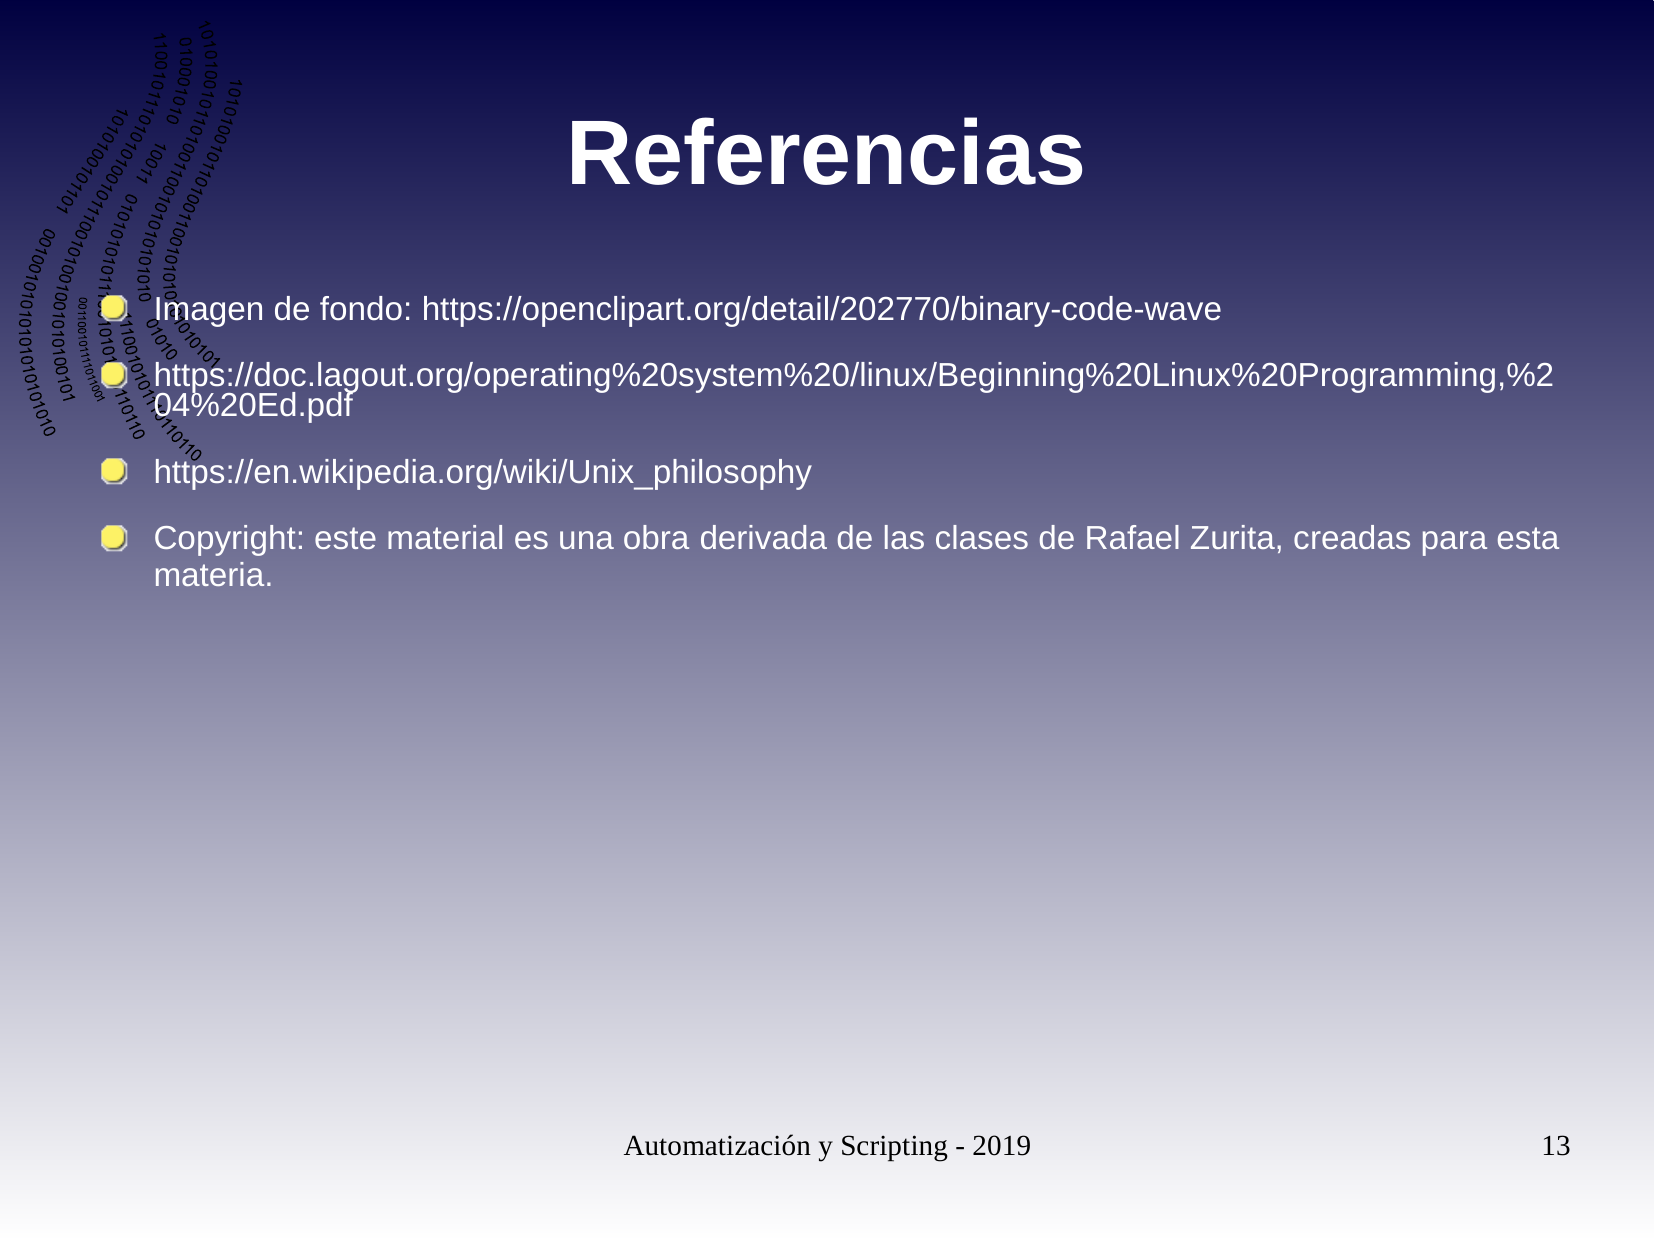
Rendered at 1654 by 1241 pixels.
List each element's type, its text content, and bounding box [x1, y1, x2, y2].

list Imagen de fondo: https://openclipart.org/detail/202770/binary-code-wave https://doc.lagout.org/operating%20system%20/linux/Beginning%20Linux%20Programming,%204%20Ed.pdf https://en.wikipedia.org/wiki/Unix_philosophy Copyright: este material es una obra derivada de las clases de Rafael Zurita, creadas para esta materia. [82, 290, 1571, 1010]
title Referencias [82, 49, 1571, 257]
picture [18, 20, 243, 461]
